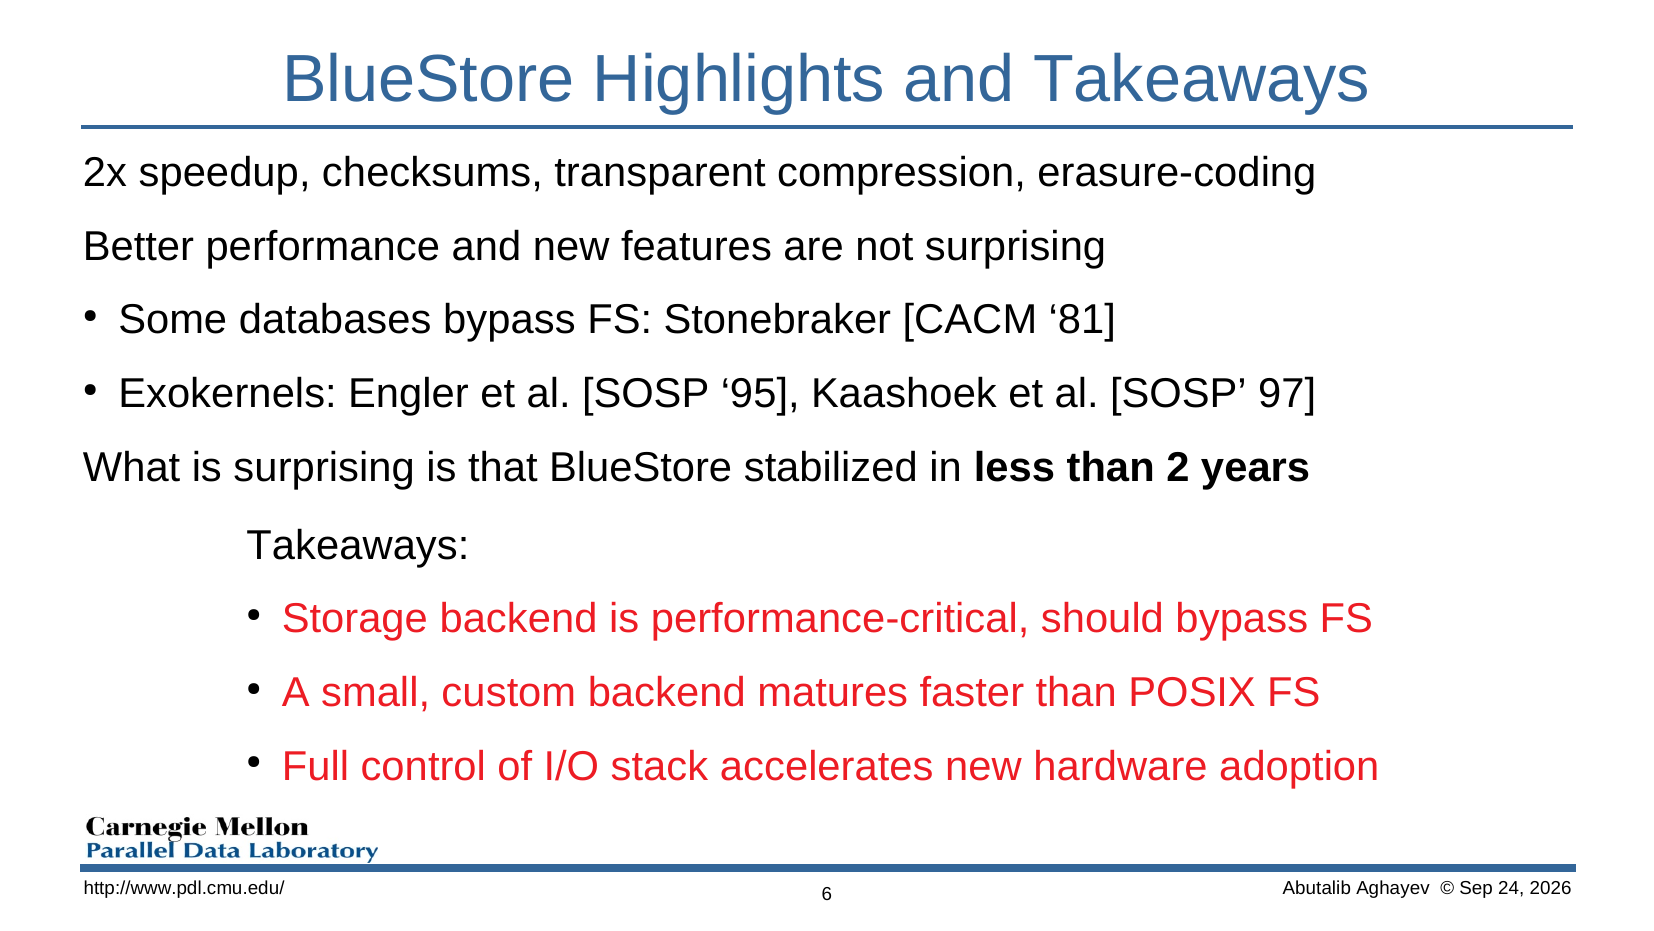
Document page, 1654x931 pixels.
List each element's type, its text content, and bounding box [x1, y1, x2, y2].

text_box Takeaways: Storage backend is performance-critical, should bypass FS A small, custom backend matures faster than POSIX FS Full control of I/O stack accelerates new hardware adoption [231, 510, 1396, 796]
title BlueStore Highlights and Takeaways [66, 14, 1588, 136]
text_box Abutalib Aghayev © Nov 5, 2019 [1168, 866, 1589, 919]
text_box 2x speedup, checksums, transparent compression, erasure-coding Better performance and new features are not surprising Some databases bypass FS: Stonebraker [CACM ‘81] Exokernels: Engler et al. [SOSP ‘95], Kaashoek et al. [SOSP’ 97] What is surprising is that BlueStore stabilized in less than 2 years [0, 137, 1573, 571]
text_box http://www.pdl.cmu.edu/ [66, 866, 481, 919]
picture [85, 809, 378, 863]
text_box <number> [665, 872, 989, 902]
